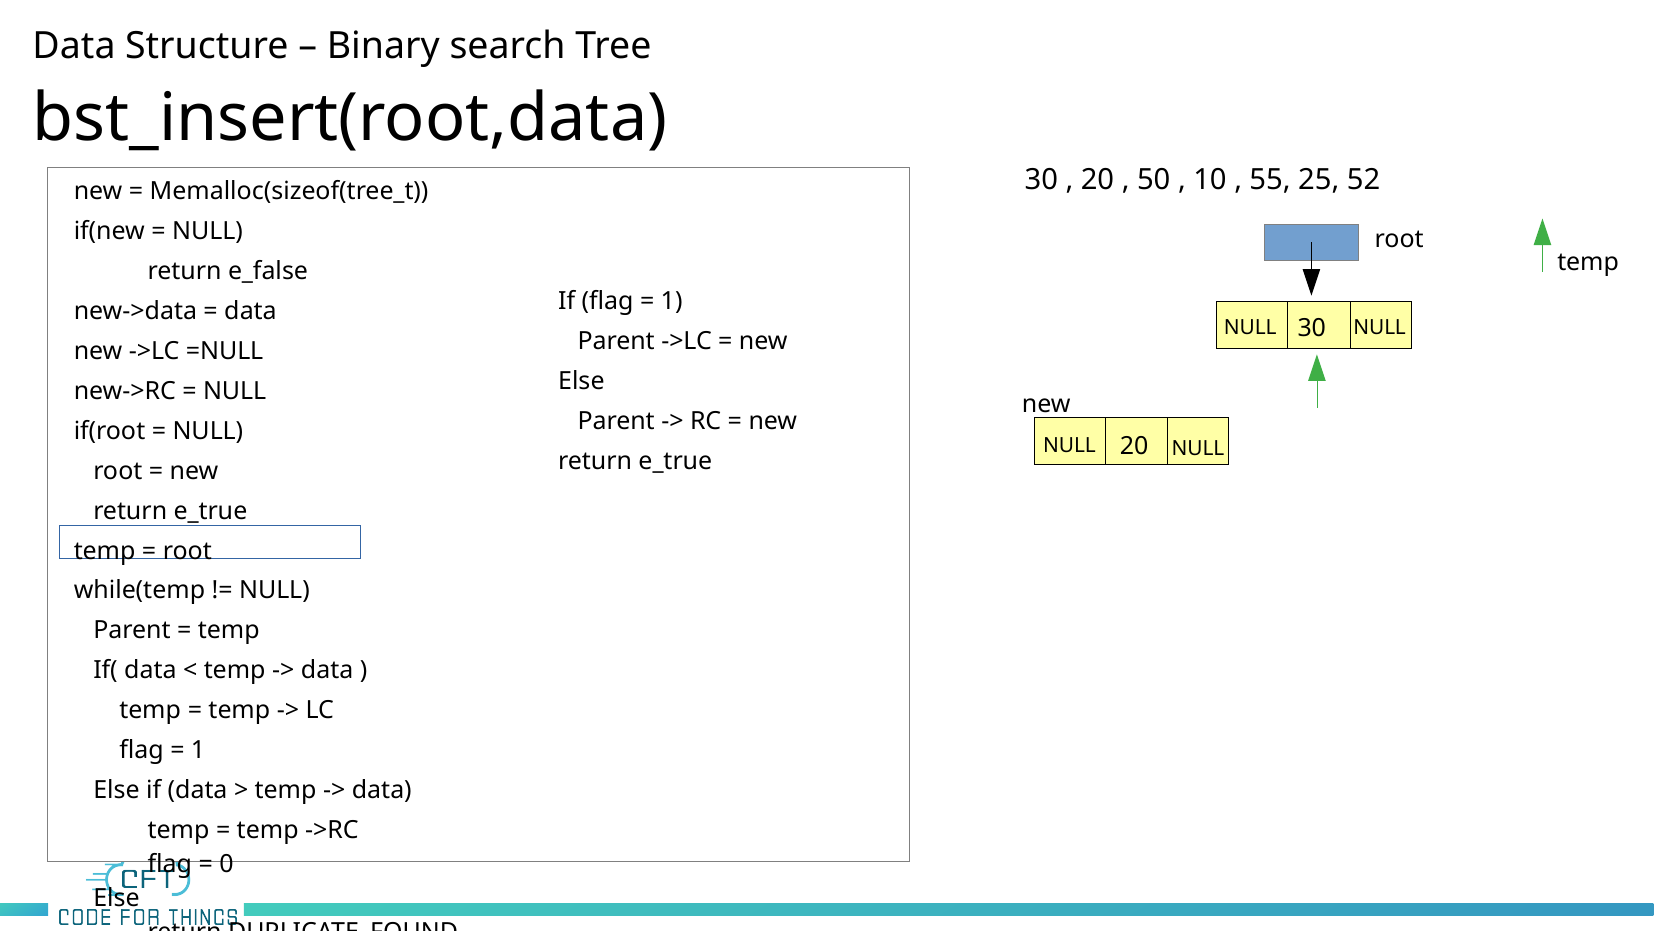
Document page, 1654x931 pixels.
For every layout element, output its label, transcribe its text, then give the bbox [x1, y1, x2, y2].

text_box new = Memalloc(sizeof(tree_t)) if(new = NULL) return e_false new->data = data new ->LC =NULL new->RC = NULL if(root = NULL) root = new return e_true temp = root while(temp != NULL) Parent = temp If( data < temp -> data ) temp = temp -> LC flag = 1 Else if (data > temp -> data) temp = temp ->RC flag = 0 Else return DUPLICATE_FOUND [59, 166, 603, 866]
text_box temp [1542, 236, 1638, 281]
text_box [1288, 344, 1350, 349]
text_box [47, 167, 59, 862]
text_box NULL [1028, 423, 1112, 463]
text_box 30 , 20 , 50 , 10 , 55, 25, 52 [1009, 141, 1536, 201]
text_box NULL [1209, 304, 1293, 344]
text_box [1351, 344, 1412, 349]
text_box NULL [1156, 425, 1241, 465]
text_box [1089, 417, 1105, 423]
text_box [1216, 344, 1287, 349]
text_box [603, 167, 910, 862]
text_box [1168, 417, 1229, 425]
text_box 20 [1105, 420, 1167, 465]
text_box NULL [1338, 304, 1430, 344]
text_box new [1007, 378, 1089, 423]
text_box root [1359, 212, 1440, 258]
text_box If (flag = 1) Parent ->LC = new Else Parent -> RC = new return e_true [543, 275, 863, 496]
text_box 30 [1282, 302, 1345, 347]
picture [59, 866, 237, 925]
text_box [1264, 224, 1359, 261]
title Data Structure – Binary search Tree bst_insert(root,data) [32, 12, 1184, 166]
